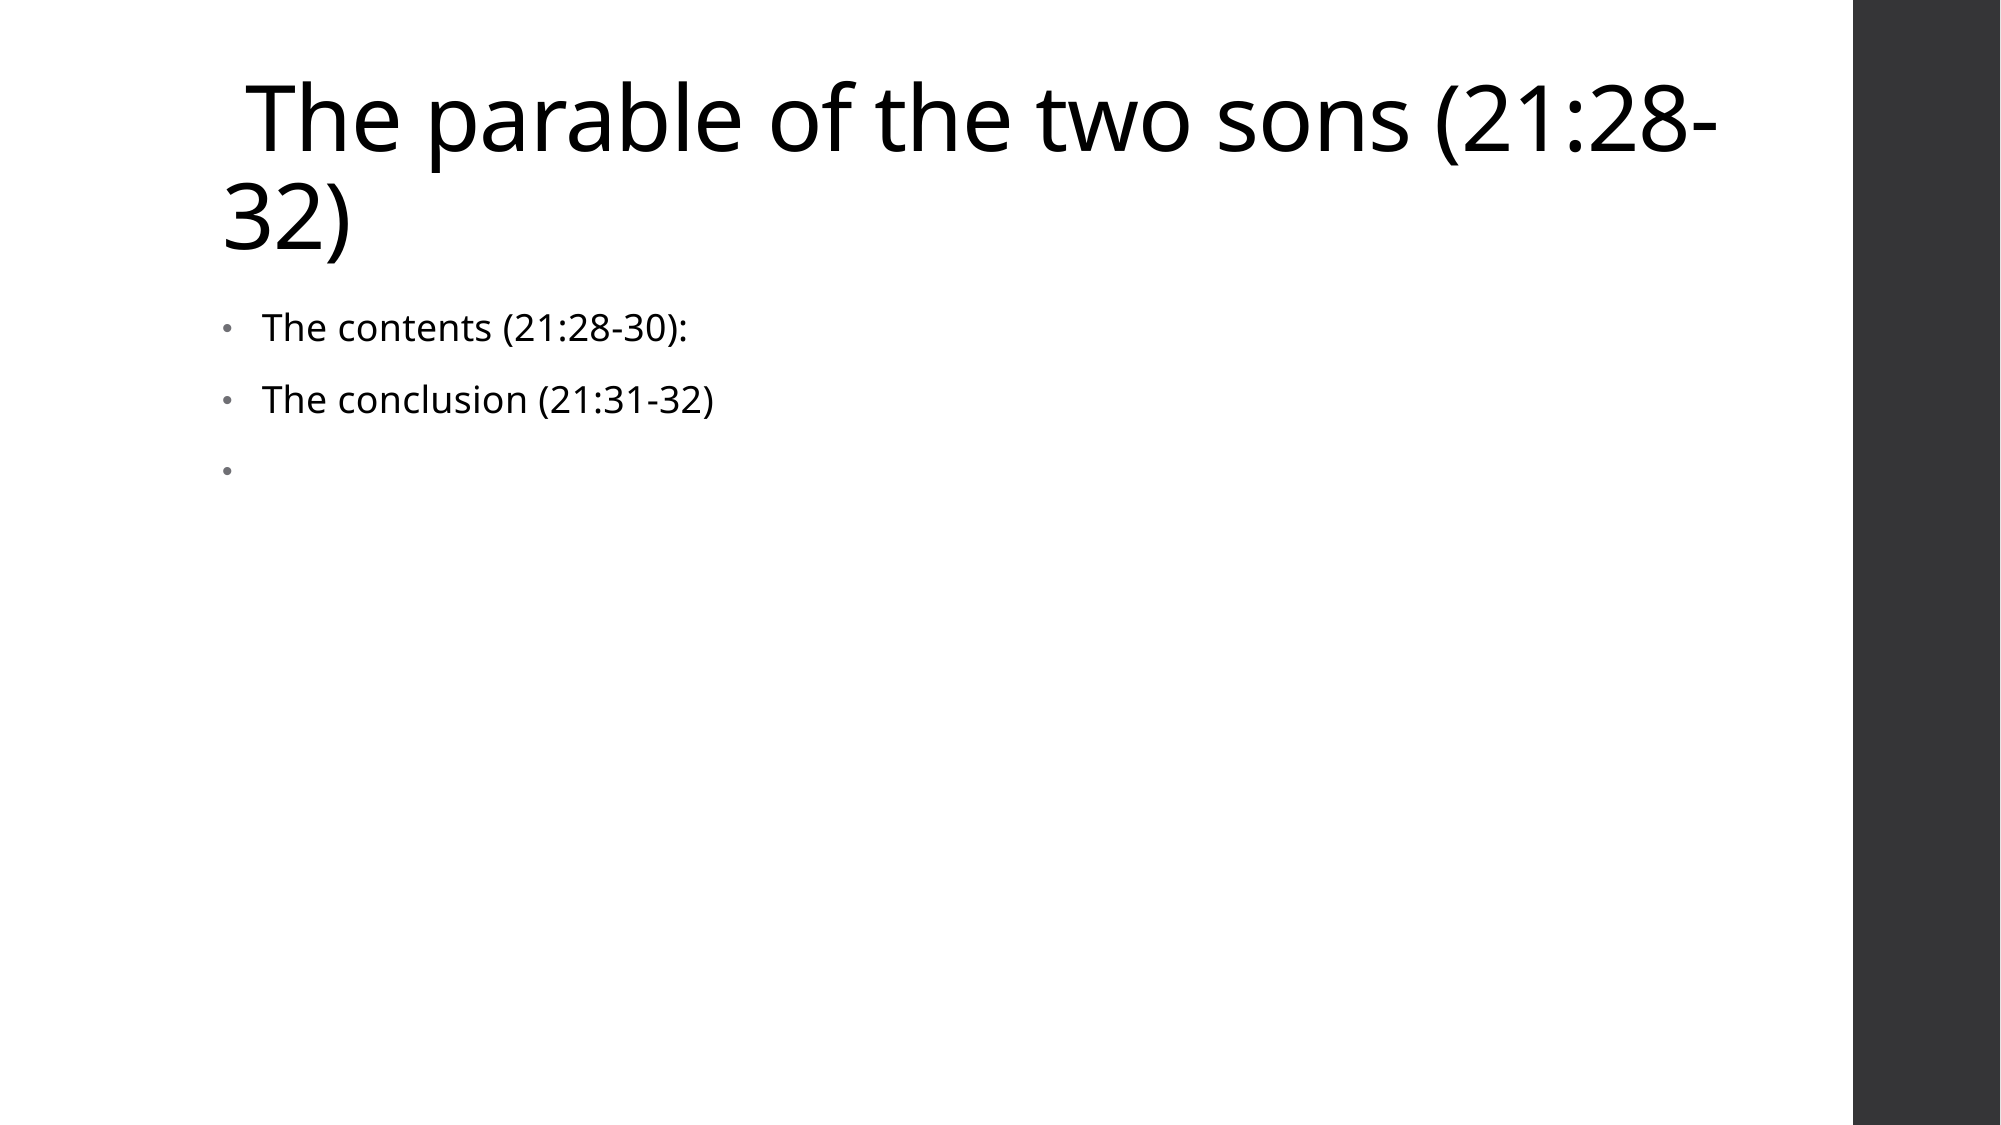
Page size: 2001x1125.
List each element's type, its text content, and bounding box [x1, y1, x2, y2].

title The parable of the two sons (21:28-32) [206, 60, 1797, 278]
list The contents (21:28-30): The conclusion (21:31-32) [206, 299, 1617, 1014]
